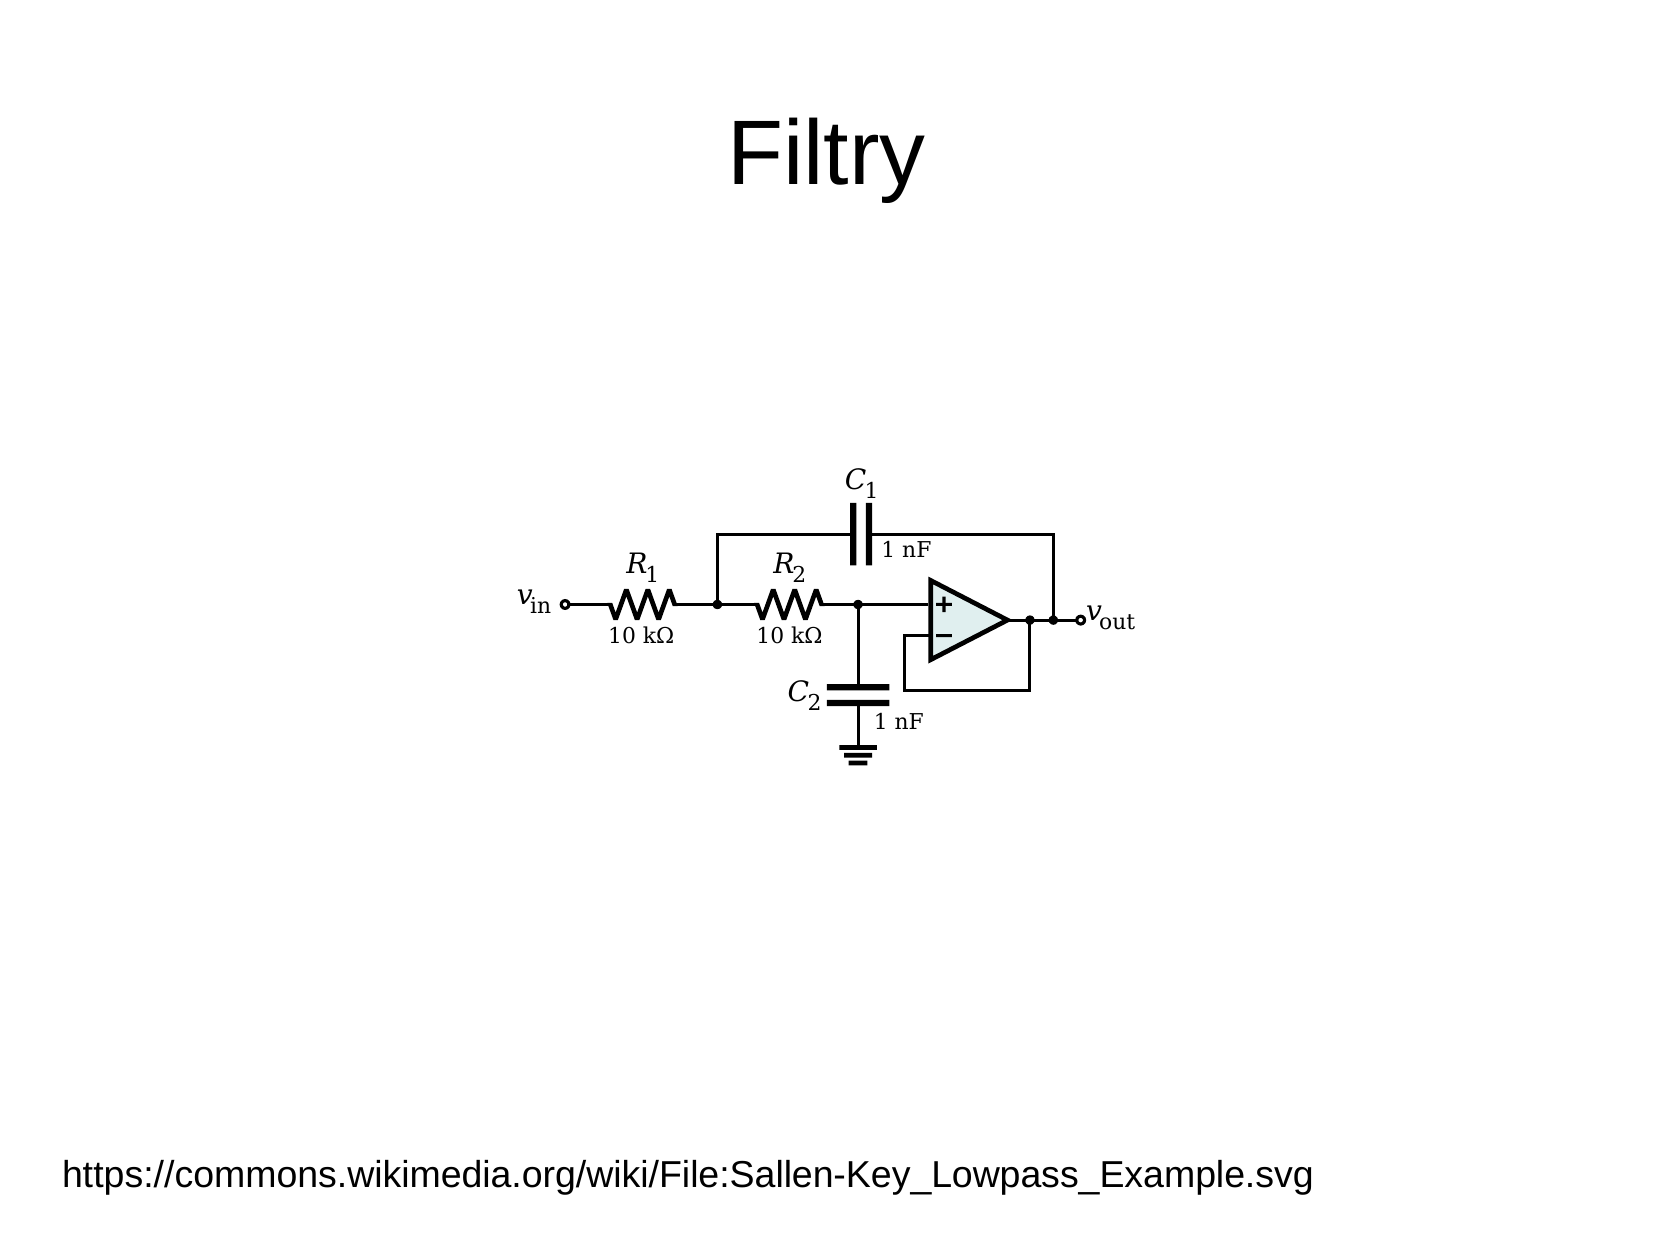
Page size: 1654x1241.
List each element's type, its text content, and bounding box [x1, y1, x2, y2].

picture [513, 463, 1141, 778]
text_box https://commons.wikimedia.org/wiki/File:Sallen-Key_Lowpass_Example.svg [47, 1145, 1394, 1241]
title Filtry [82, 49, 1571, 257]
